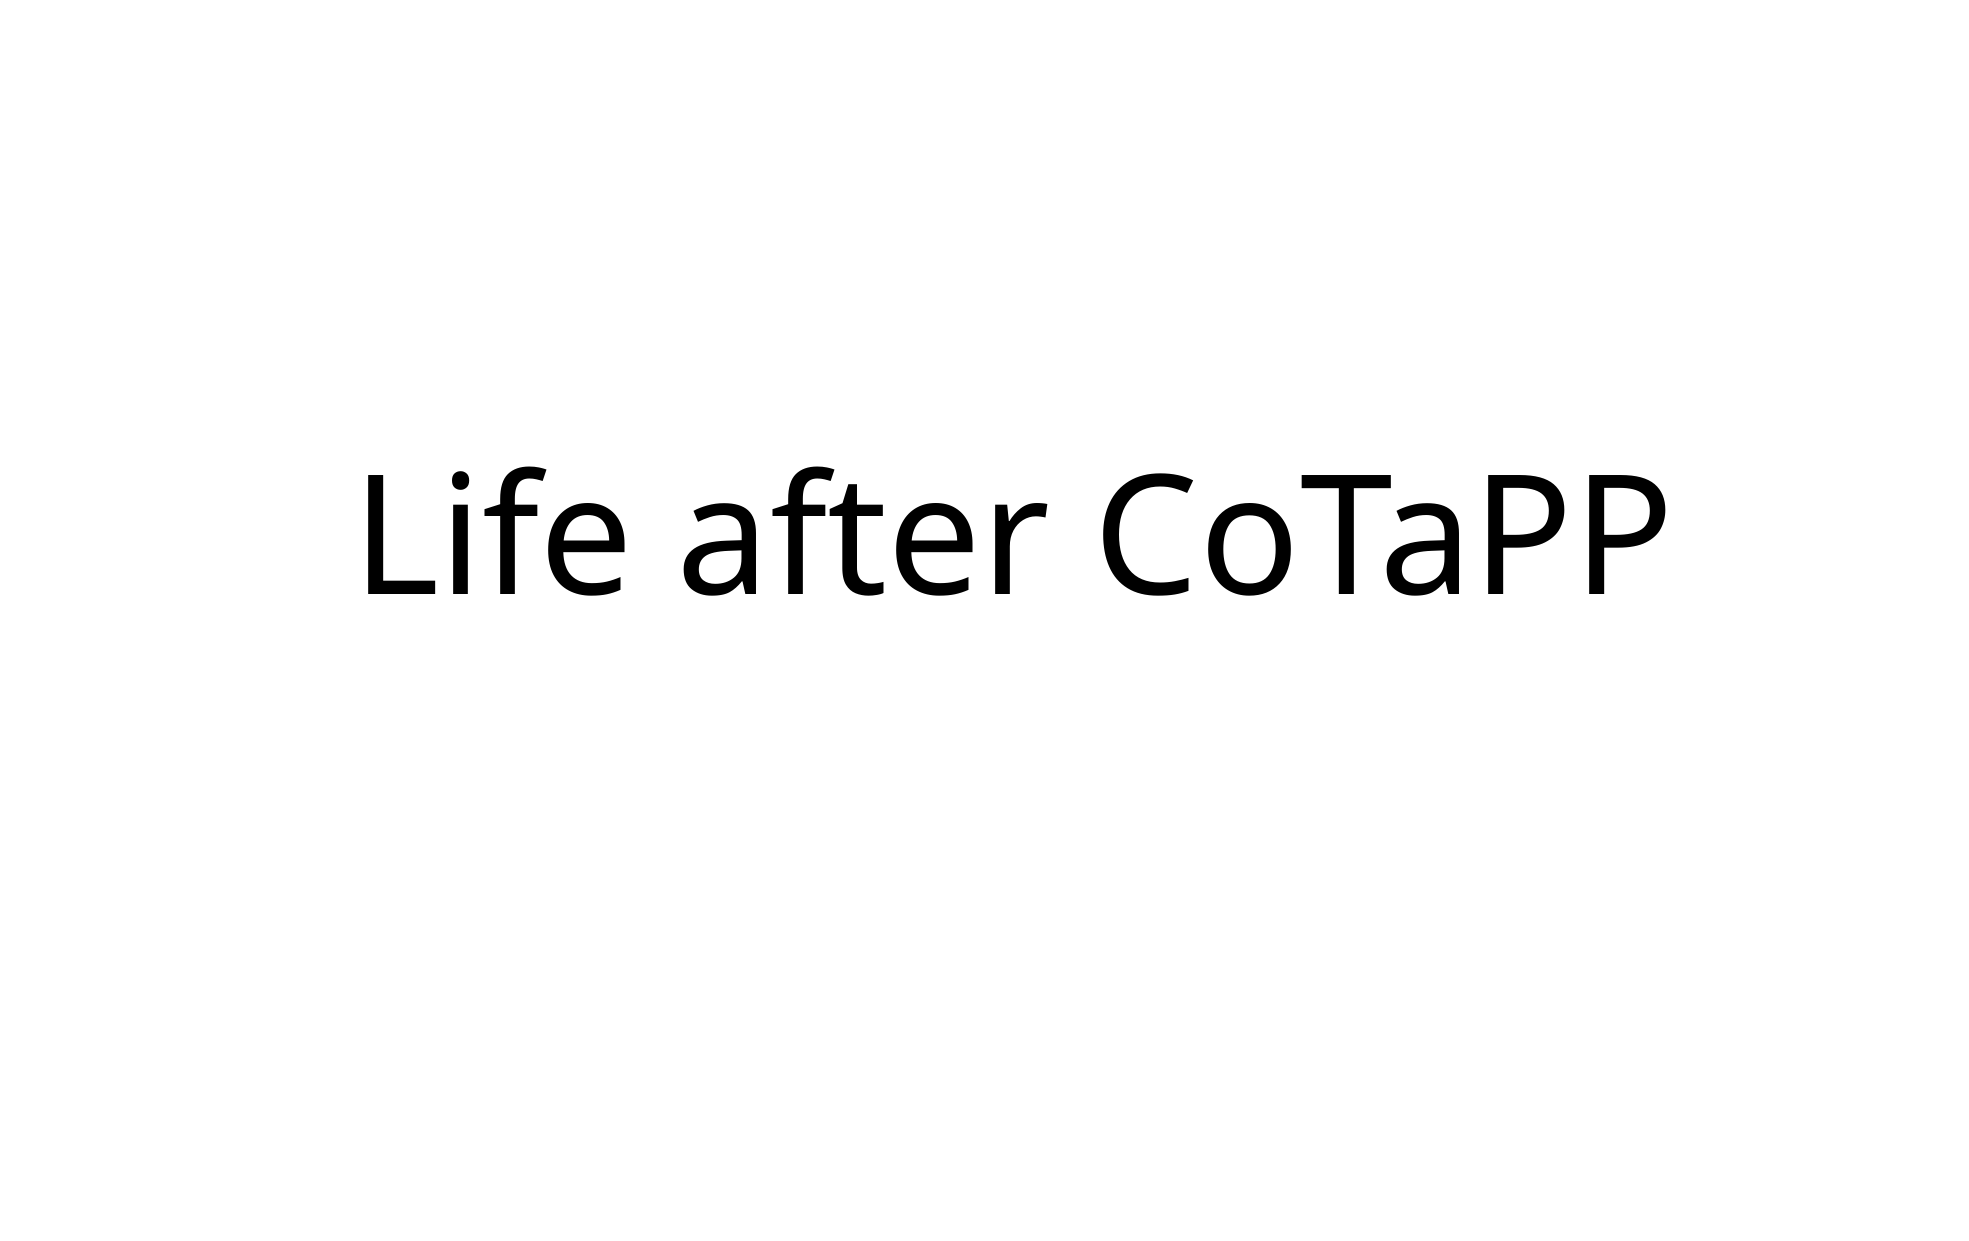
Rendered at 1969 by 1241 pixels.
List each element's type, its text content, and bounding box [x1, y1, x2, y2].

subtitle Life after CoTaPP [98, 49, 1870, 1010]
